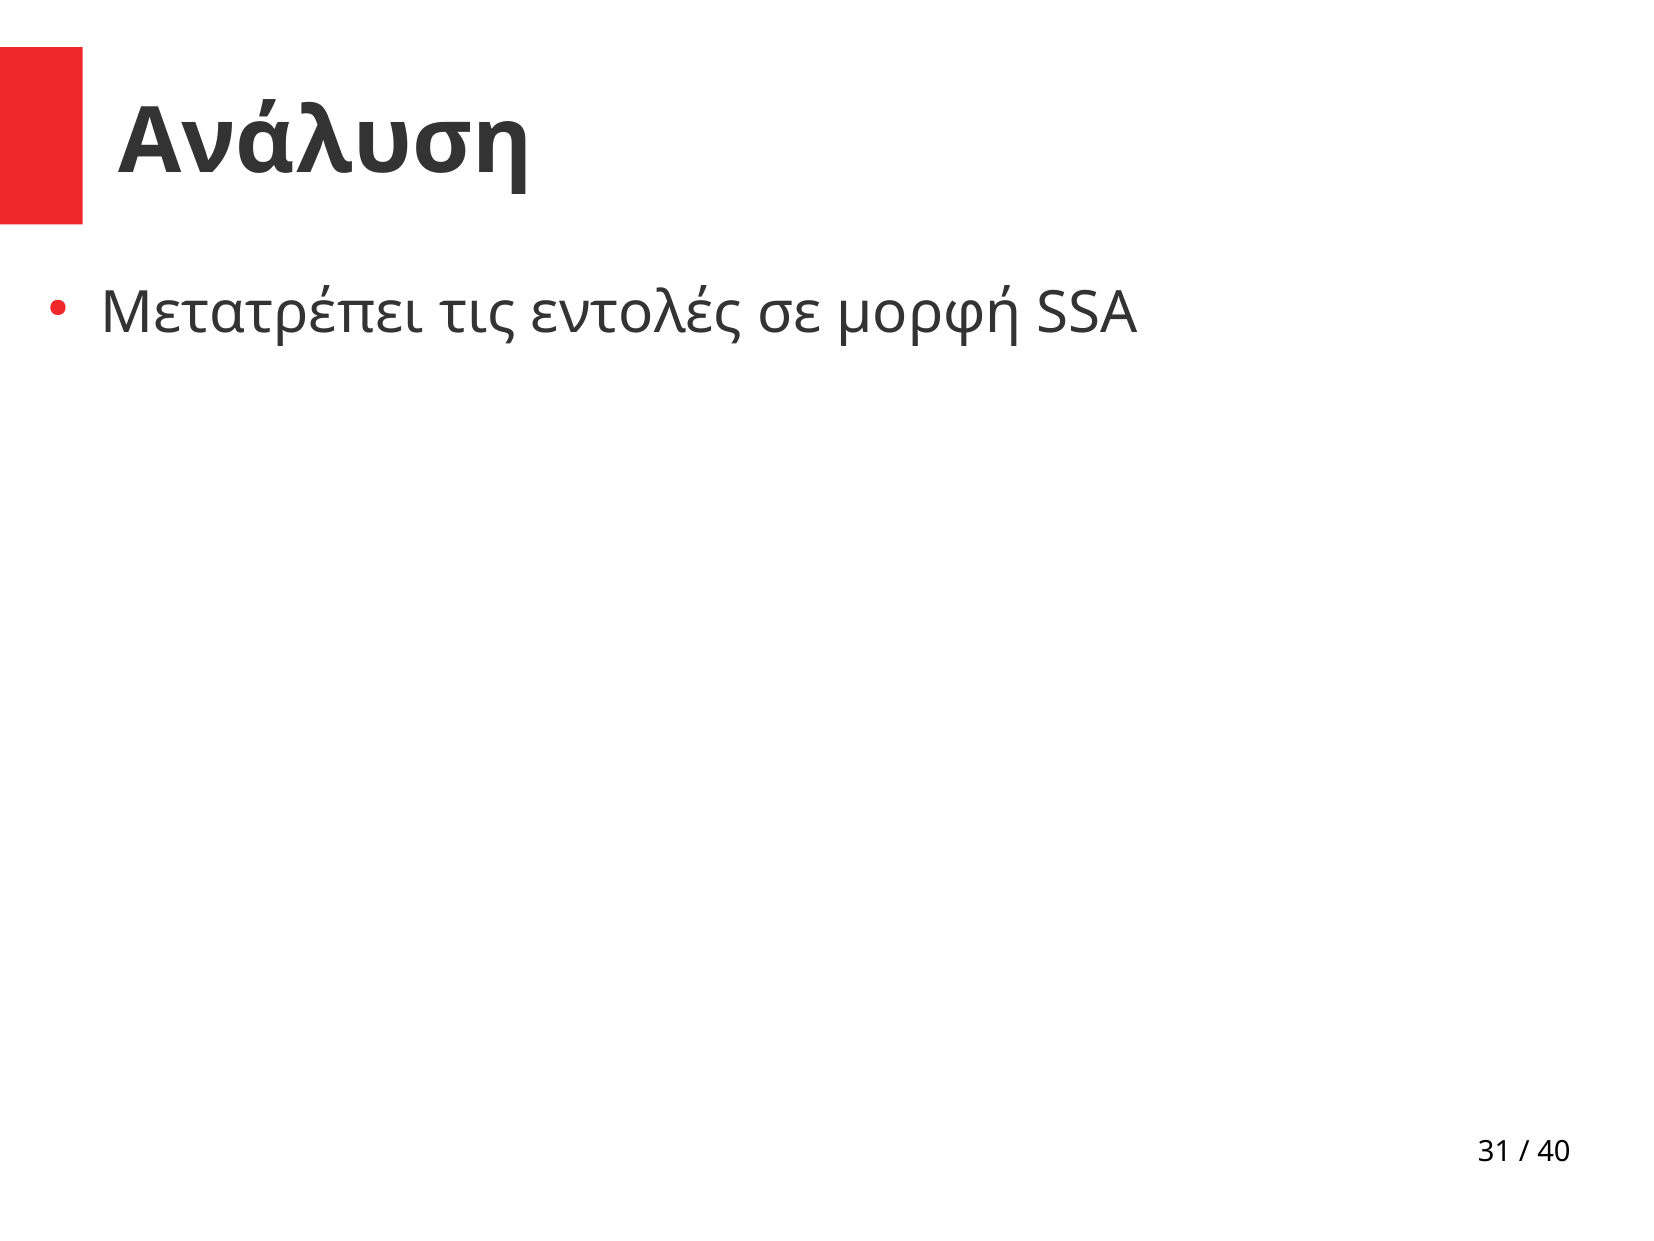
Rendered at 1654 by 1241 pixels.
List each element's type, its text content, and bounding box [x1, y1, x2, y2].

title Ανάλυση [118, 33, 1571, 241]
list Μετατρέπει τις εντολές σε μορφή SSA [30, 270, 1621, 376]
